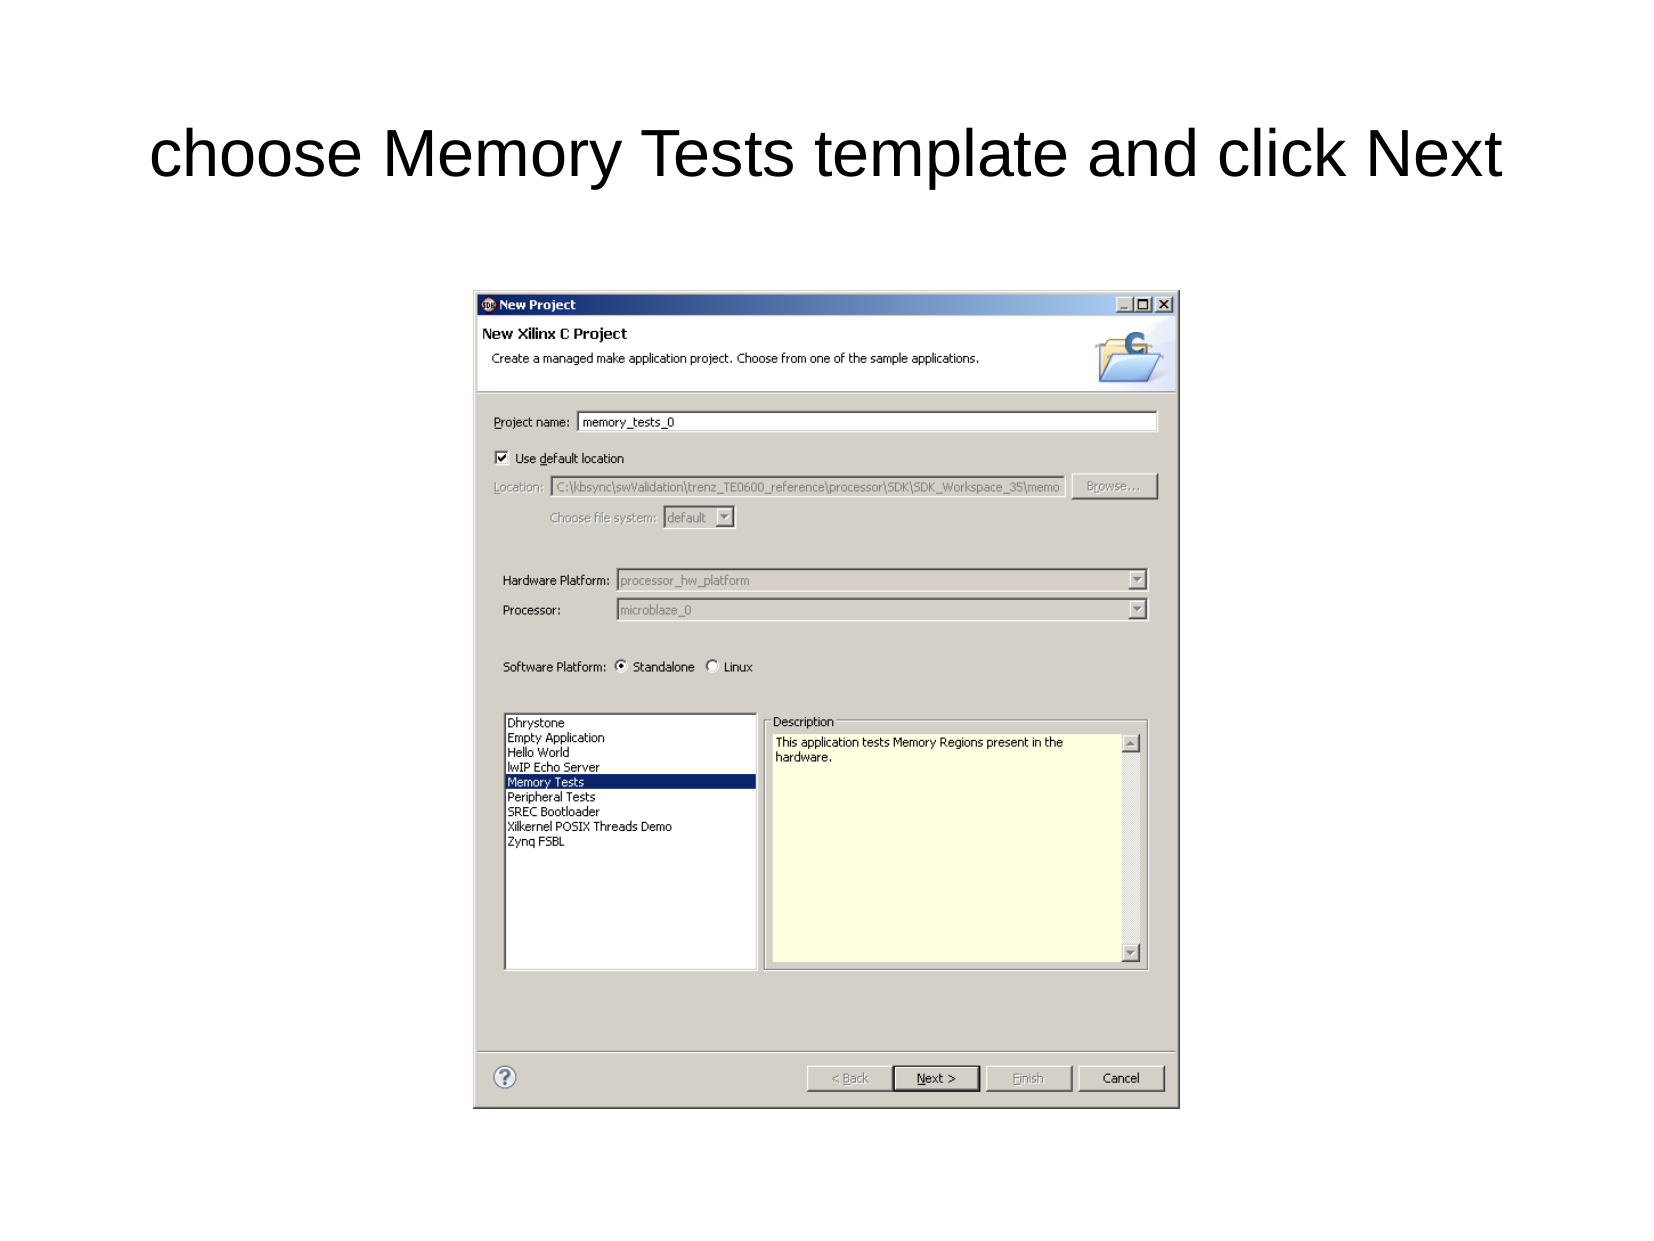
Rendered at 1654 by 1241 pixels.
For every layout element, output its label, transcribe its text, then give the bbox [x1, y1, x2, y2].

picture [473, 290, 1180, 1109]
title choose Memory Tests template and click Next [82, 49, 1571, 257]
